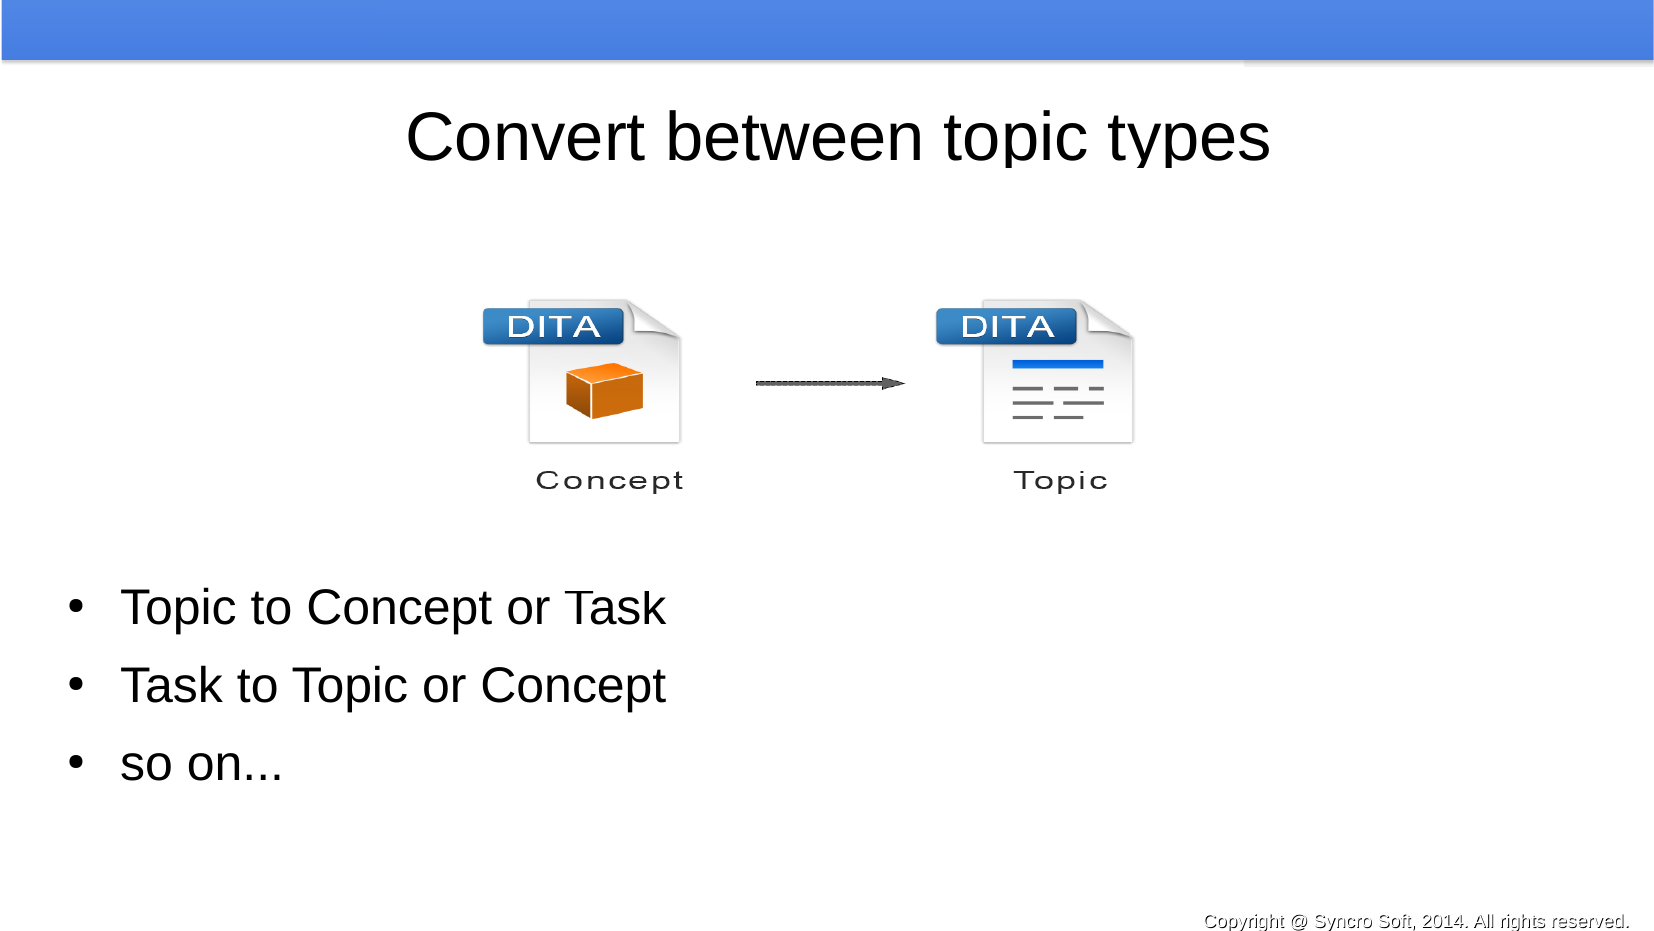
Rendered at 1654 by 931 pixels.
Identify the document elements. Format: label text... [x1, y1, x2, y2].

picture [412, 168, 1201, 591]
title Convert between topic types [82, 59, 1571, 215]
list Topic to Concept or Task Task to Topic or Concept so on... [49, 501, 1538, 931]
picture [1, 0, 1654, 67]
